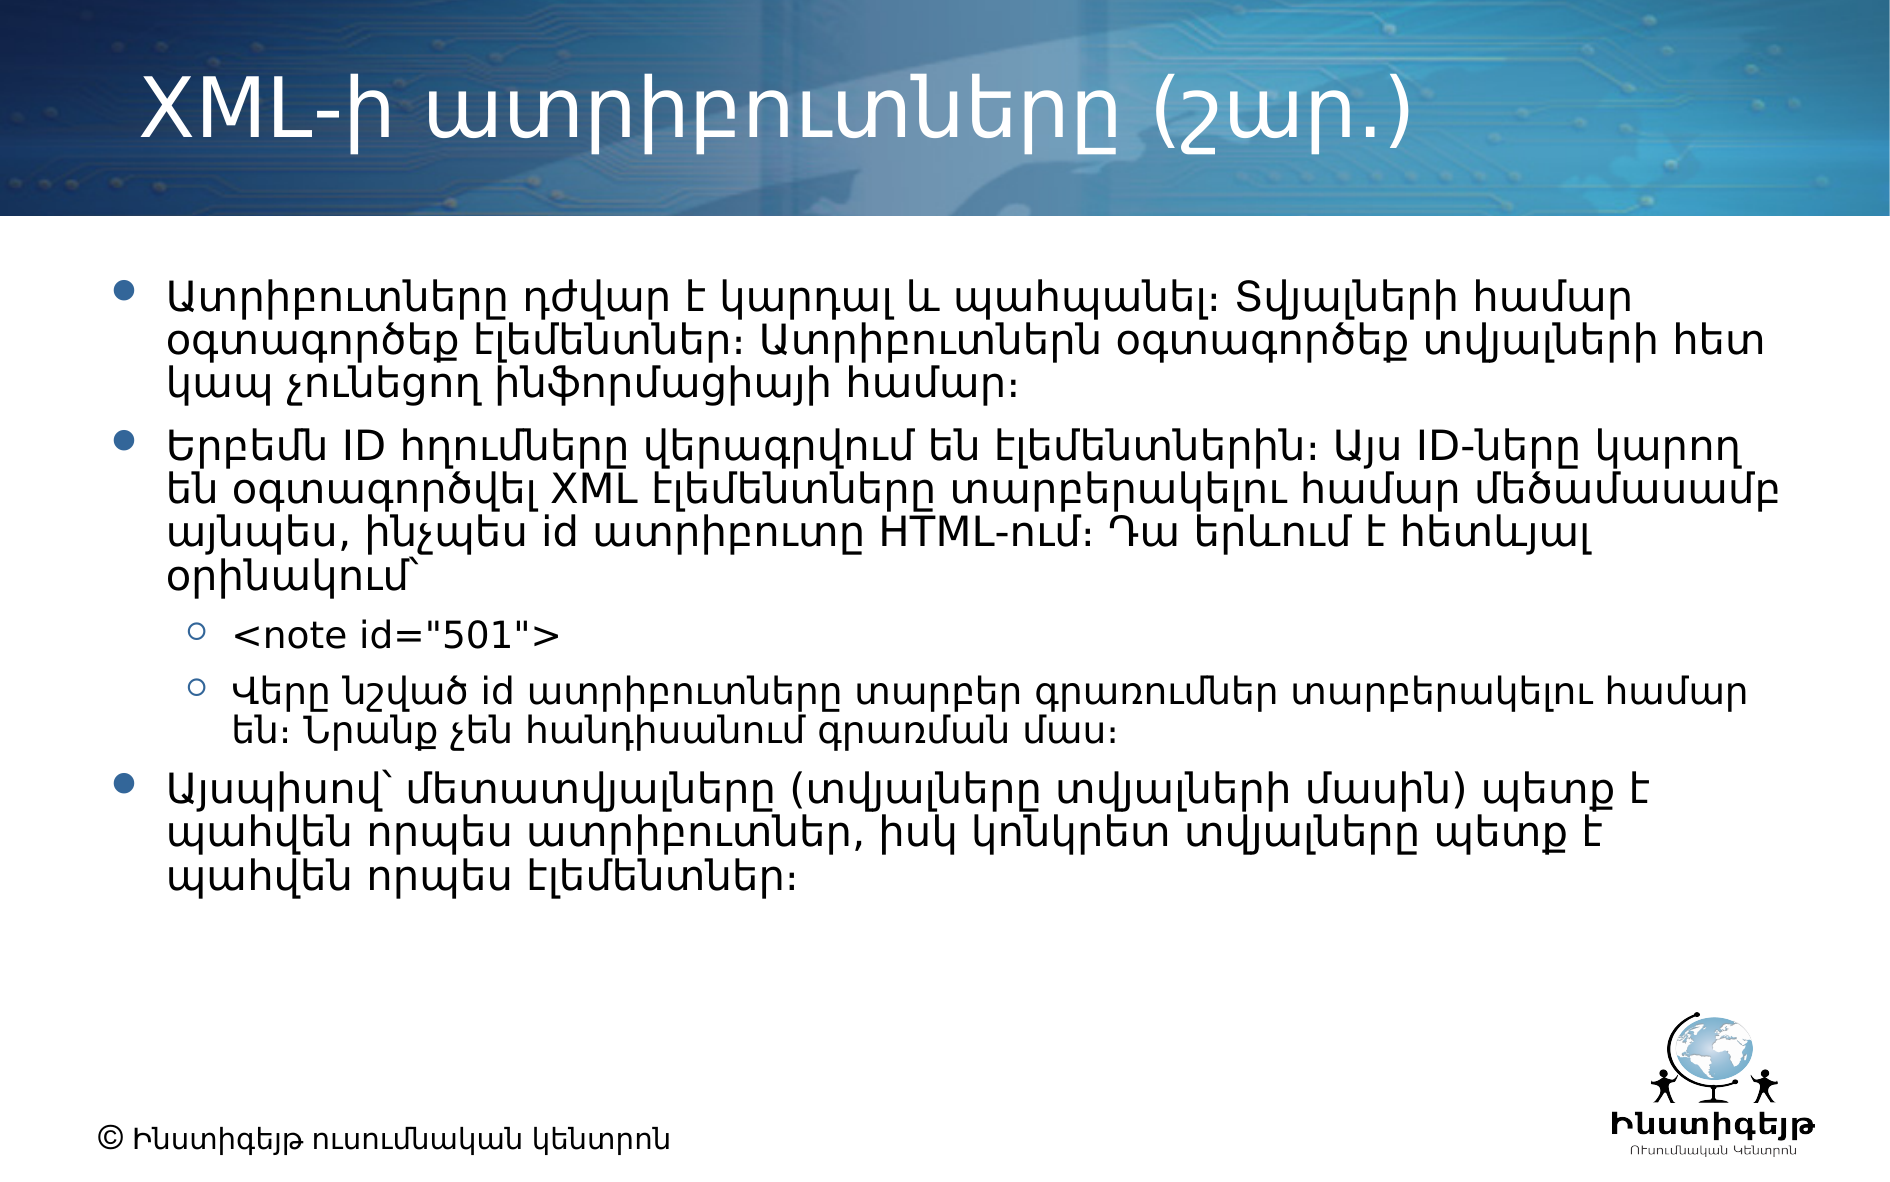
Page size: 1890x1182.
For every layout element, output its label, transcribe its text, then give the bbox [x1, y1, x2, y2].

picture [1612, 1012, 1815, 1157]
text_box XML-ի ատրիբուտները (շար.) [138, 82, 1801, 91]
list Ատրիբուտները դժվար է կարդալ և պահպանել։ Տվյալների համար օգտագործեք էլեմենտներ։ Ատրիբուտներն օգտագործեք տվյալների հետ կապ չունեցող ինֆորմացիայի համար։ Երբեմն ID հղումները վերագրվում են էլեմենտներին։ Այս ID-ները կարող են օգտագործվել XML էլեմենտները տարբերակելու համար մեծամասամբ այնպես, ինչպես id ատրիբուտը HTML-ում։ Դա երևում է հետևյալ օրինակում՝ <note id="501"> Վերը նշված id ատրիբուտները տարբեր գրառումներ տարբերակելու համար են։ Նրանք չեն հանդիսանում գրառման մաս։ Այսպիսով՝ մետատվյալները (տվյալները տվյալների մասին) պետք է պահվեն որպես ատրիբուտներ, իսկ կոնկրետ տվյալները պետք է պահվեն որպես էլեմենտներ։ [110, 276, 1801, 300]
picture [0, 0, 1890, 216]
